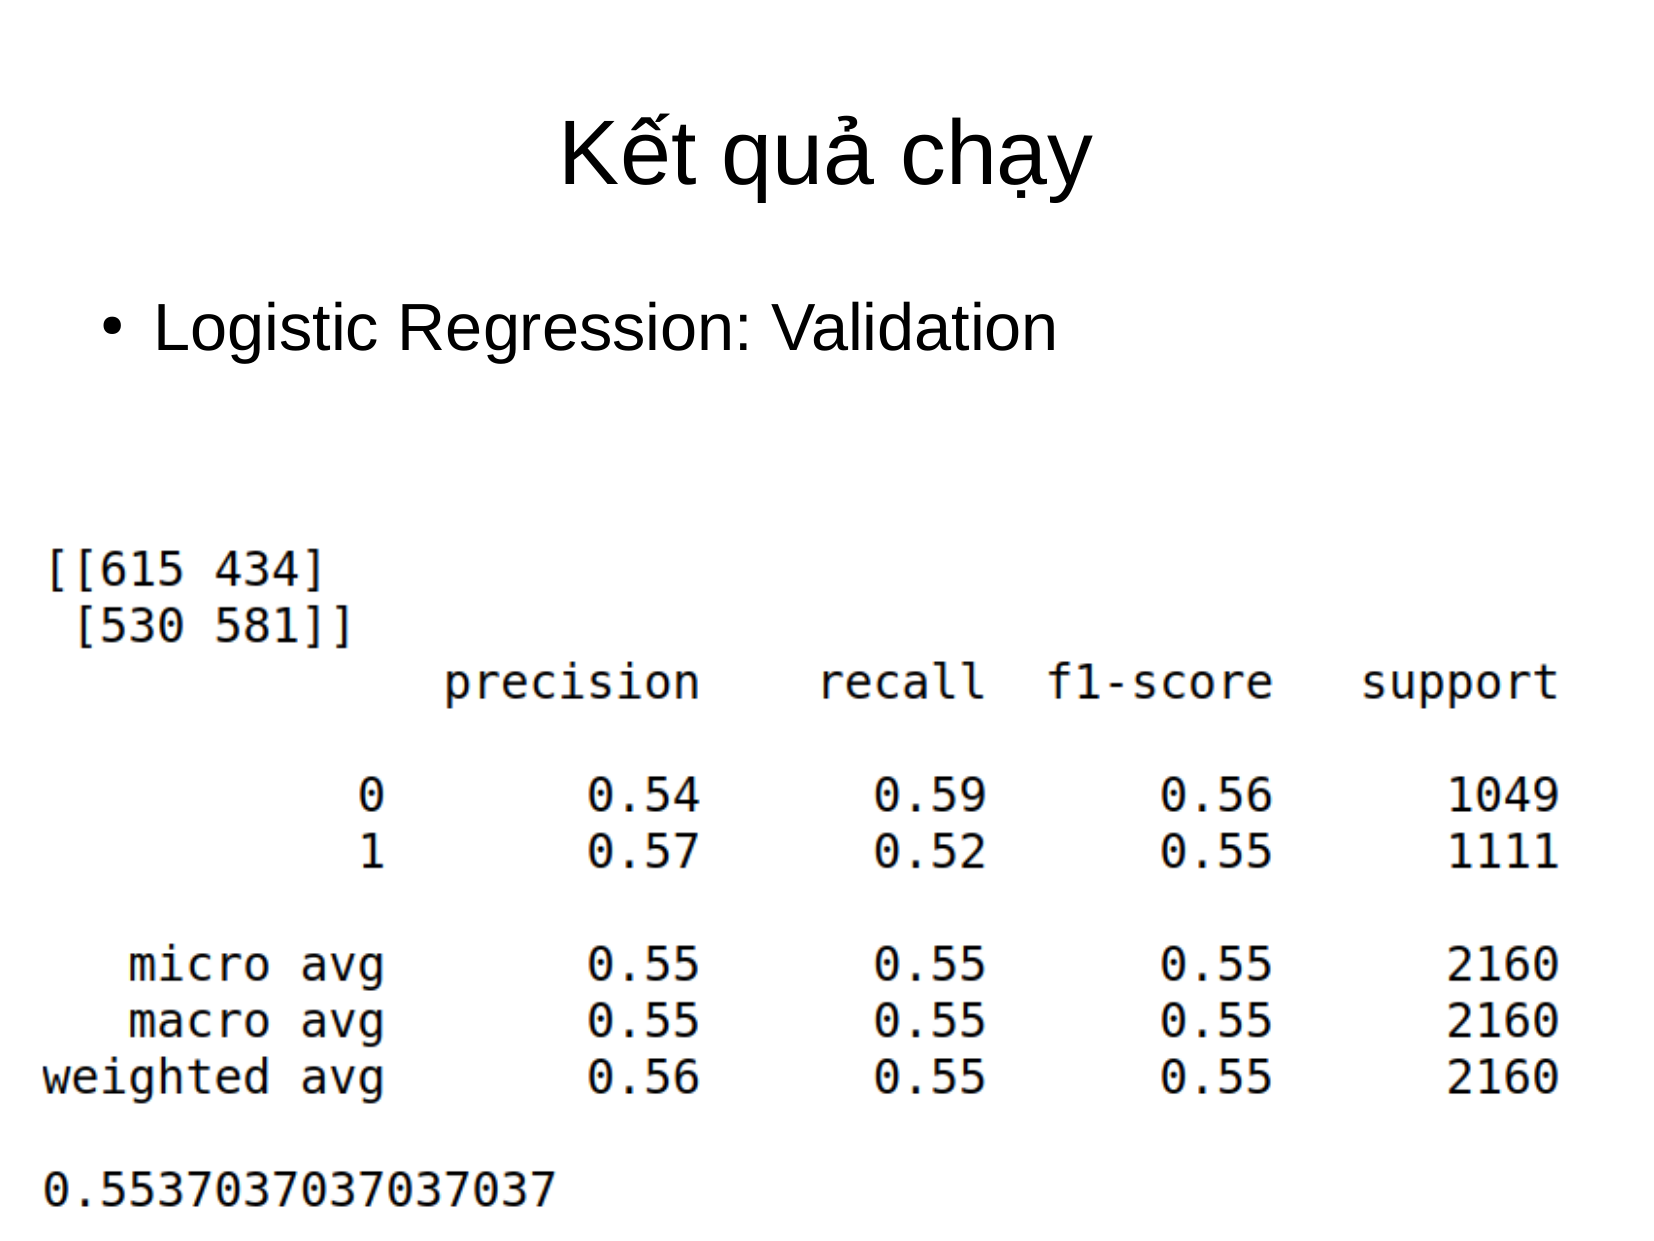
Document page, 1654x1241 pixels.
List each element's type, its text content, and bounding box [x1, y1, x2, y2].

picture [28, 524, 1636, 1238]
title Kết quả chạy [82, 49, 1571, 257]
list Logistic Regression: Validation [82, 290, 1571, 524]
